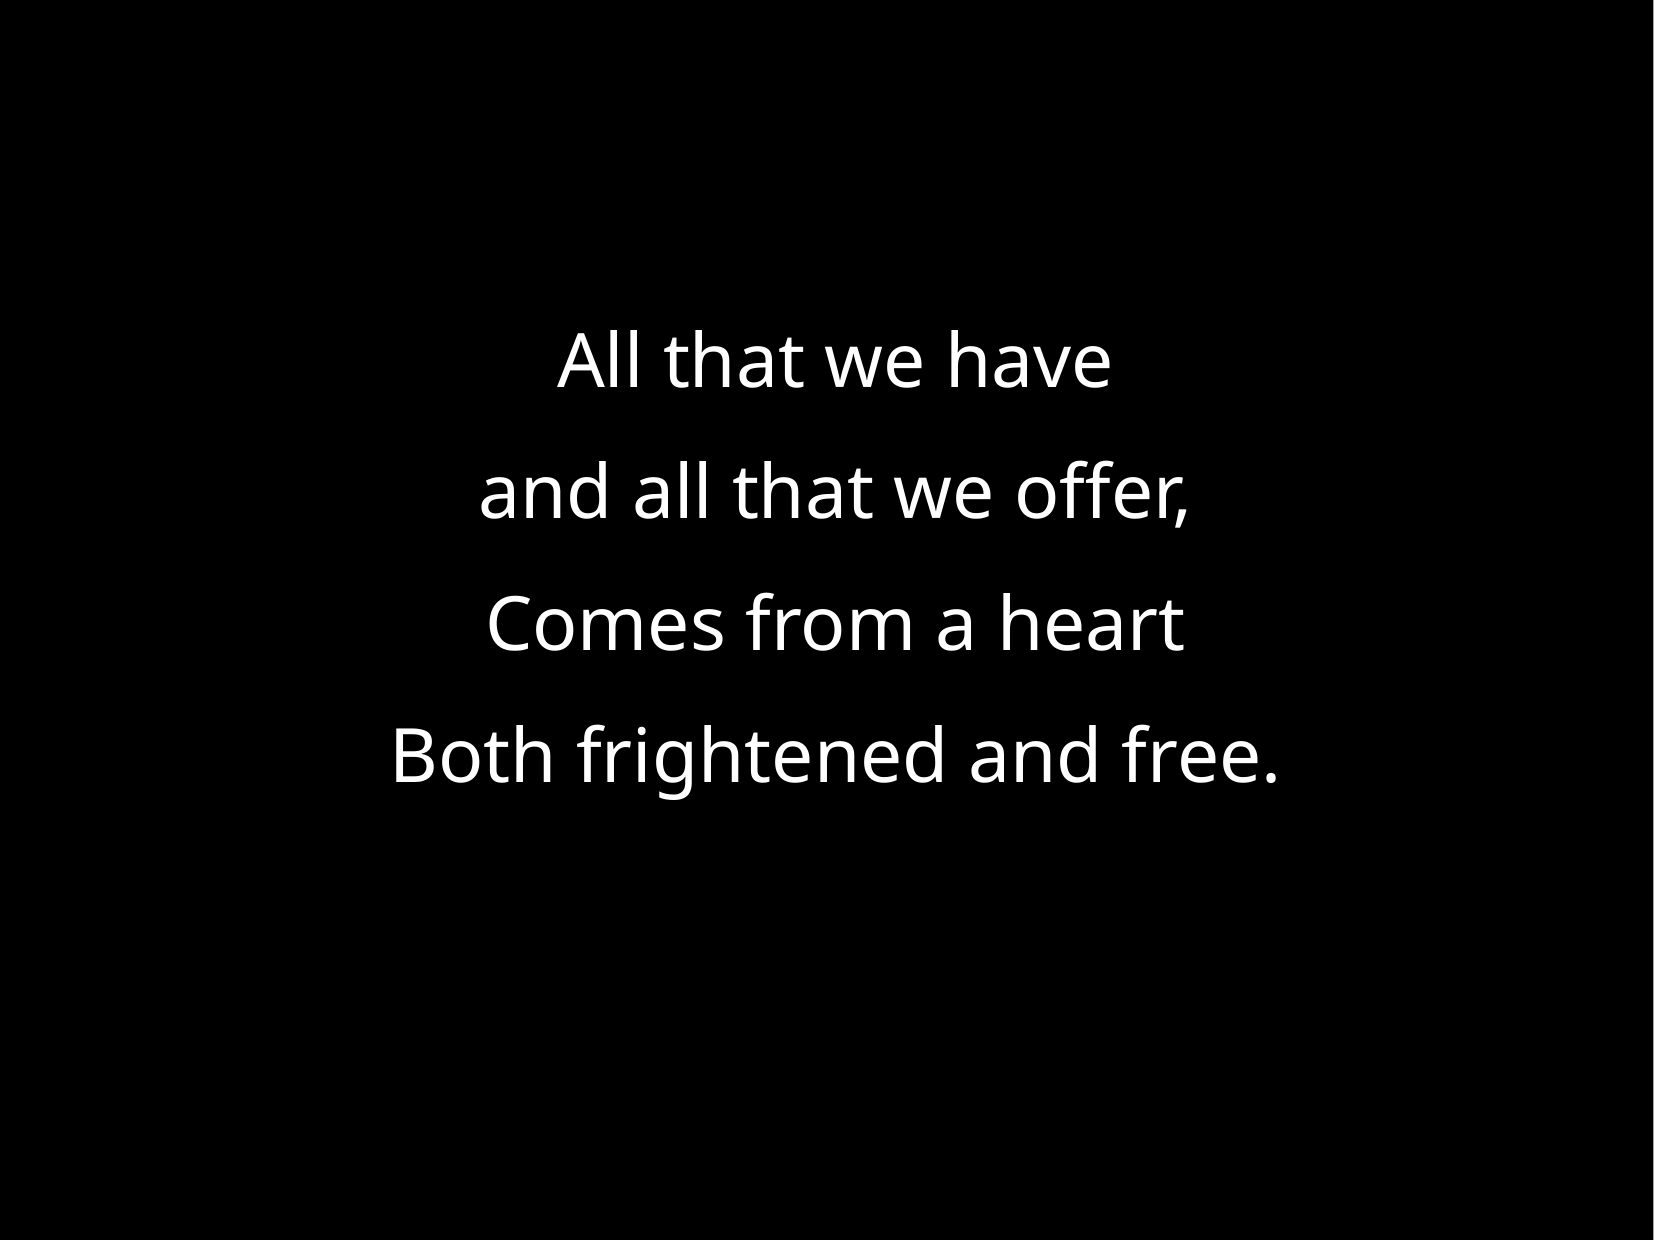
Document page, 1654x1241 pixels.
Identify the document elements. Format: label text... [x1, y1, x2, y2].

list All that we have and all that we offer, Comes from a heart Both frightened and free. [0, 307, 1654, 1027]
